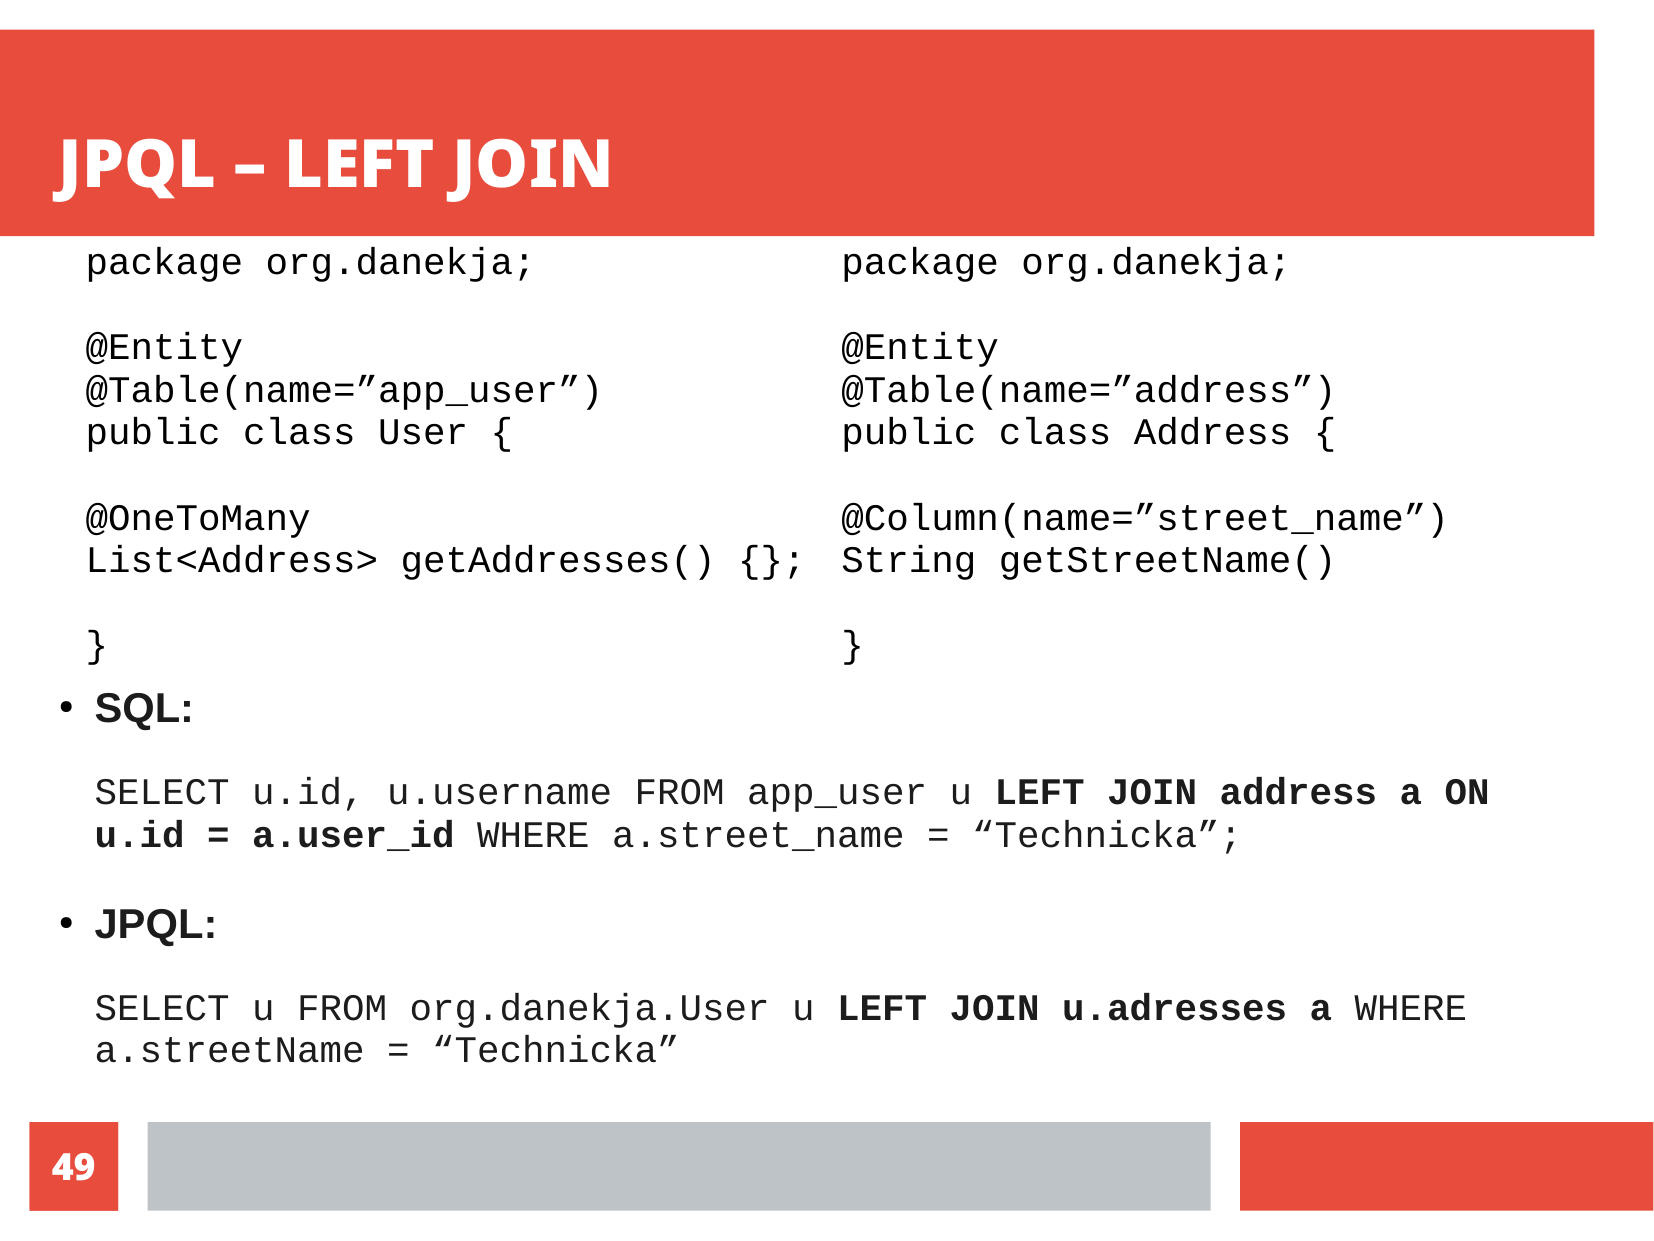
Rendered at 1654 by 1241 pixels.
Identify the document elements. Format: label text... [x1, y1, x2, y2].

text_box package org.danekja; @Entity @Table(name=”app_user”) public class User { @OneToMany List<Address> getAddresses() {}; } [70, 236, 826, 677]
subtitle SQL: SELECT u.id, u.username FROM app_user u LEFT JOIN address a ON u.id = a.user_id WHERE a.street_name = “Technicka”; JPQL: SELECT u FROM org.danekja.User u LEFT JOIN u.adresses a WHERE a.streetName = “Technicka” [59, 685, 1595, 1049]
title JPQL – LEFT JOIN [59, 59, 1595, 207]
text_box package org.danekja; @Entity @Table(name=”address”) public class Address { @Column(name=”street_name”) String getStreetName() } [826, 236, 1583, 677]
